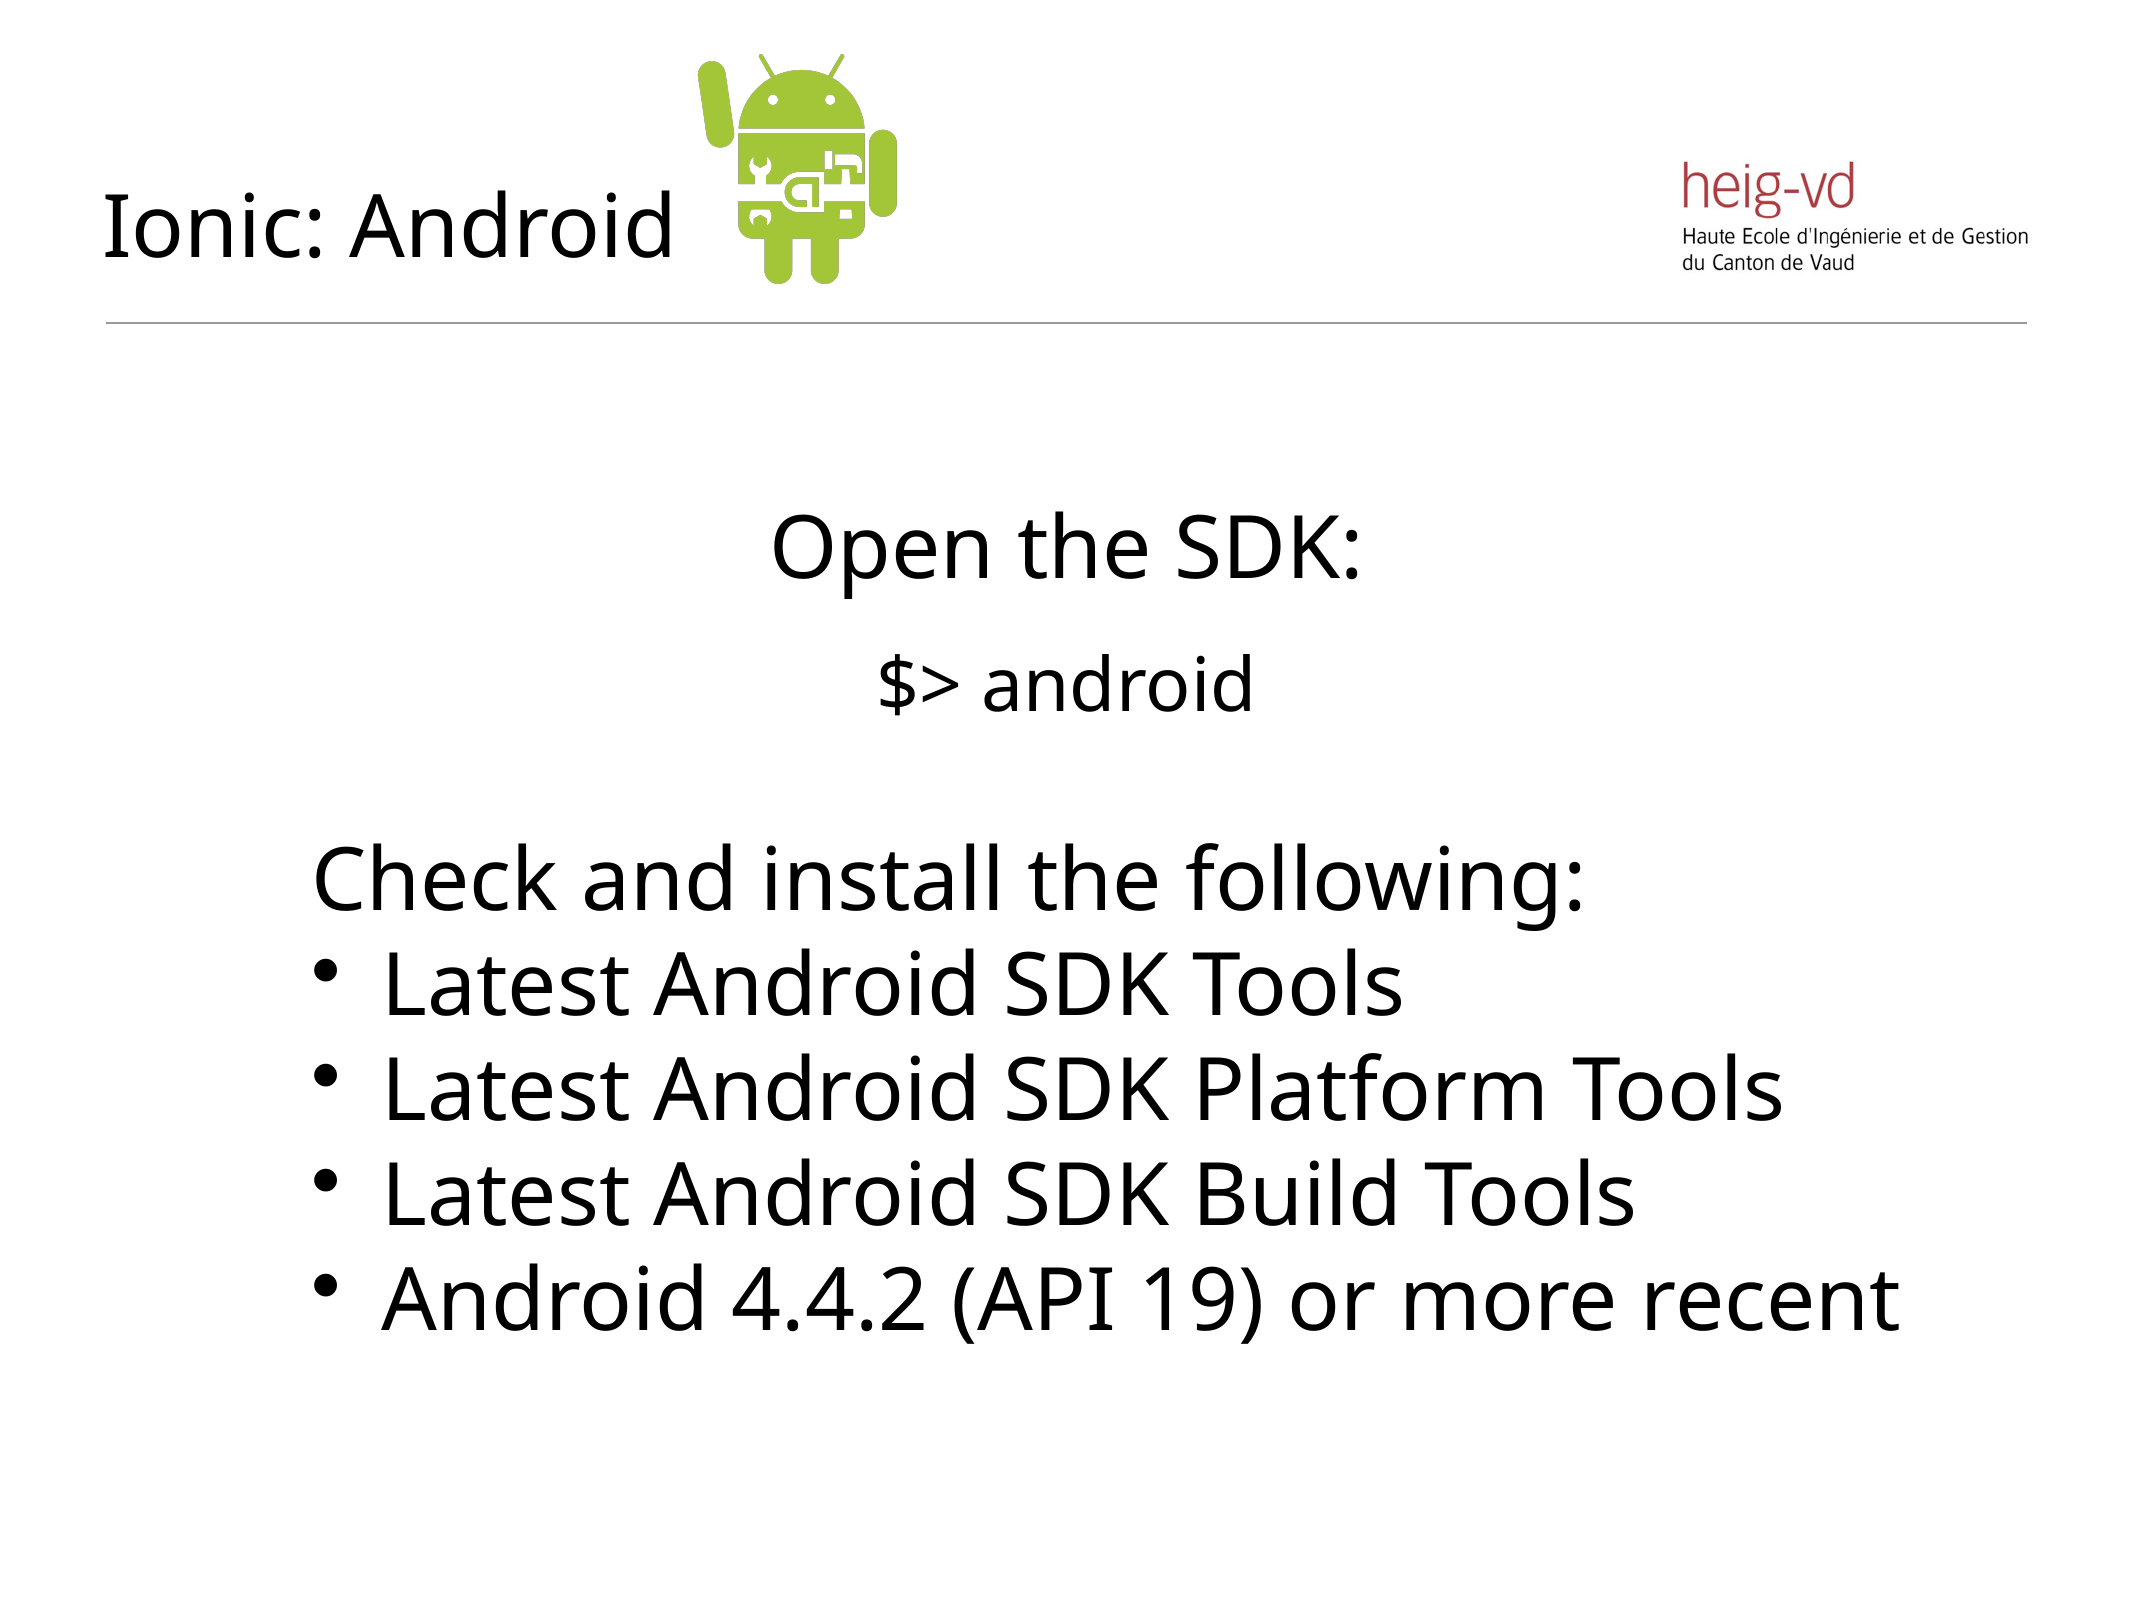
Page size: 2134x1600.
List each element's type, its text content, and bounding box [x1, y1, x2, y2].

text_box Open the SDK: [760, 482, 1373, 605]
title Ionic: Android [93, 54, 686, 284]
picture [686, 54, 917, 284]
text_box $> android [867, 627, 1266, 735]
title Ionic: Android [917, 54, 2040, 284]
text_box Check and install the following: Latest Android SDK Tools Latest Android SDK Platform Tools Latest Android SDK Build Tools Android 4.4.2 (API 19) or more recent [302, 814, 1911, 1357]
